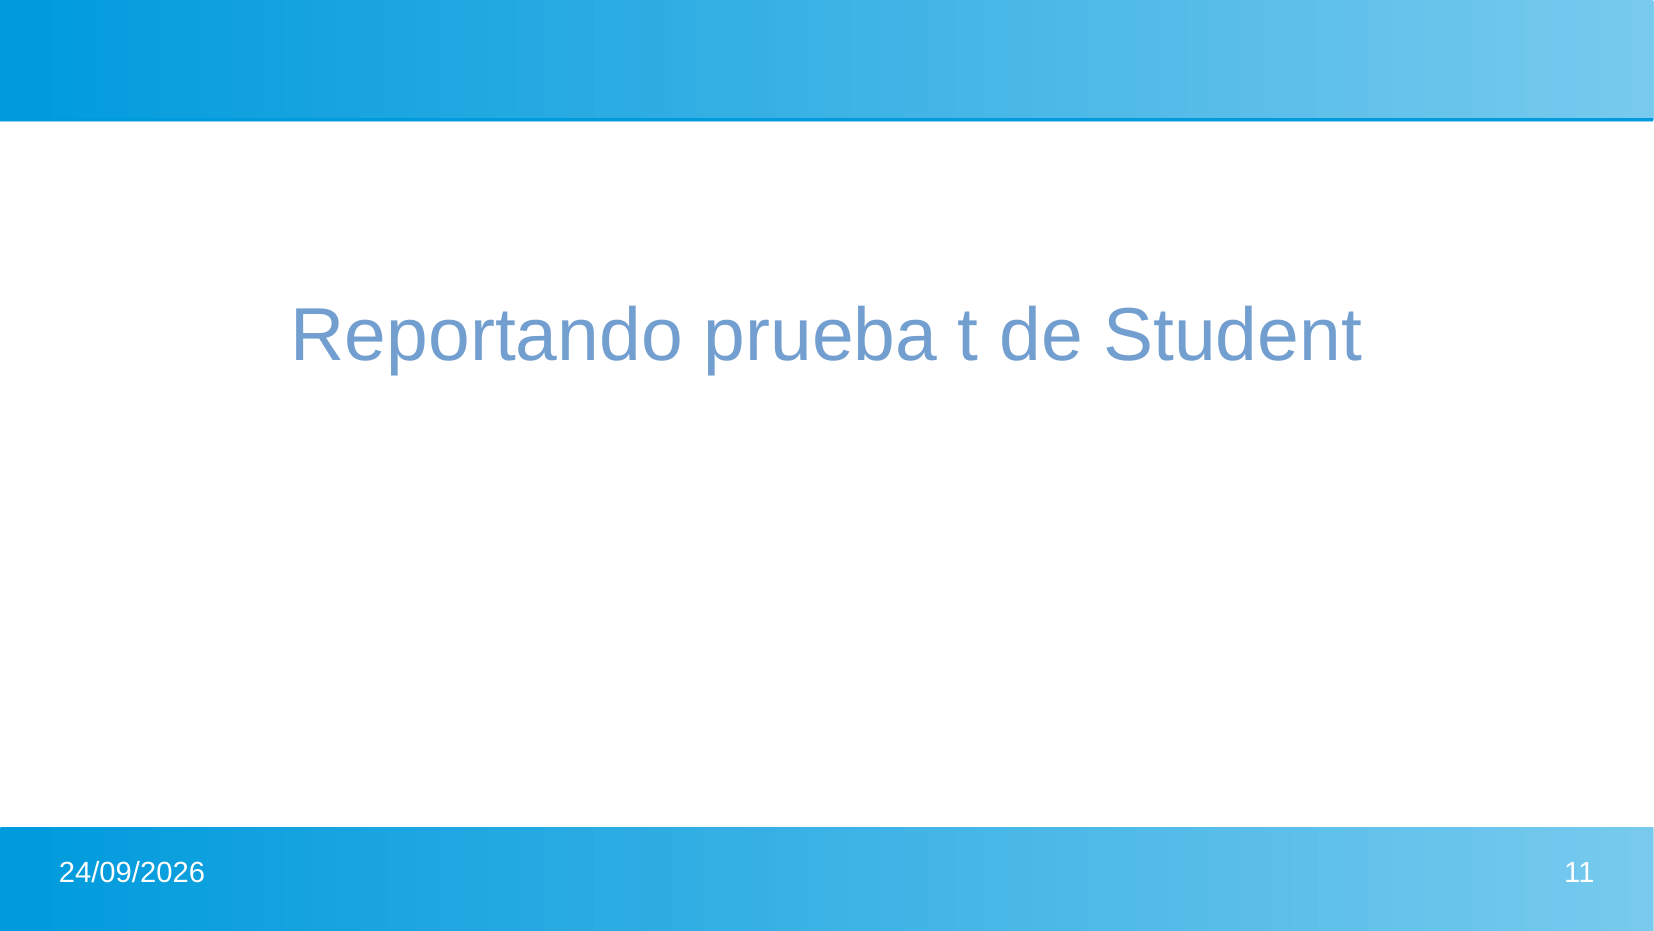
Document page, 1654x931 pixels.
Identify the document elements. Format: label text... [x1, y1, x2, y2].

title Reportando prueba t de Student [59, 292, 1595, 377]
